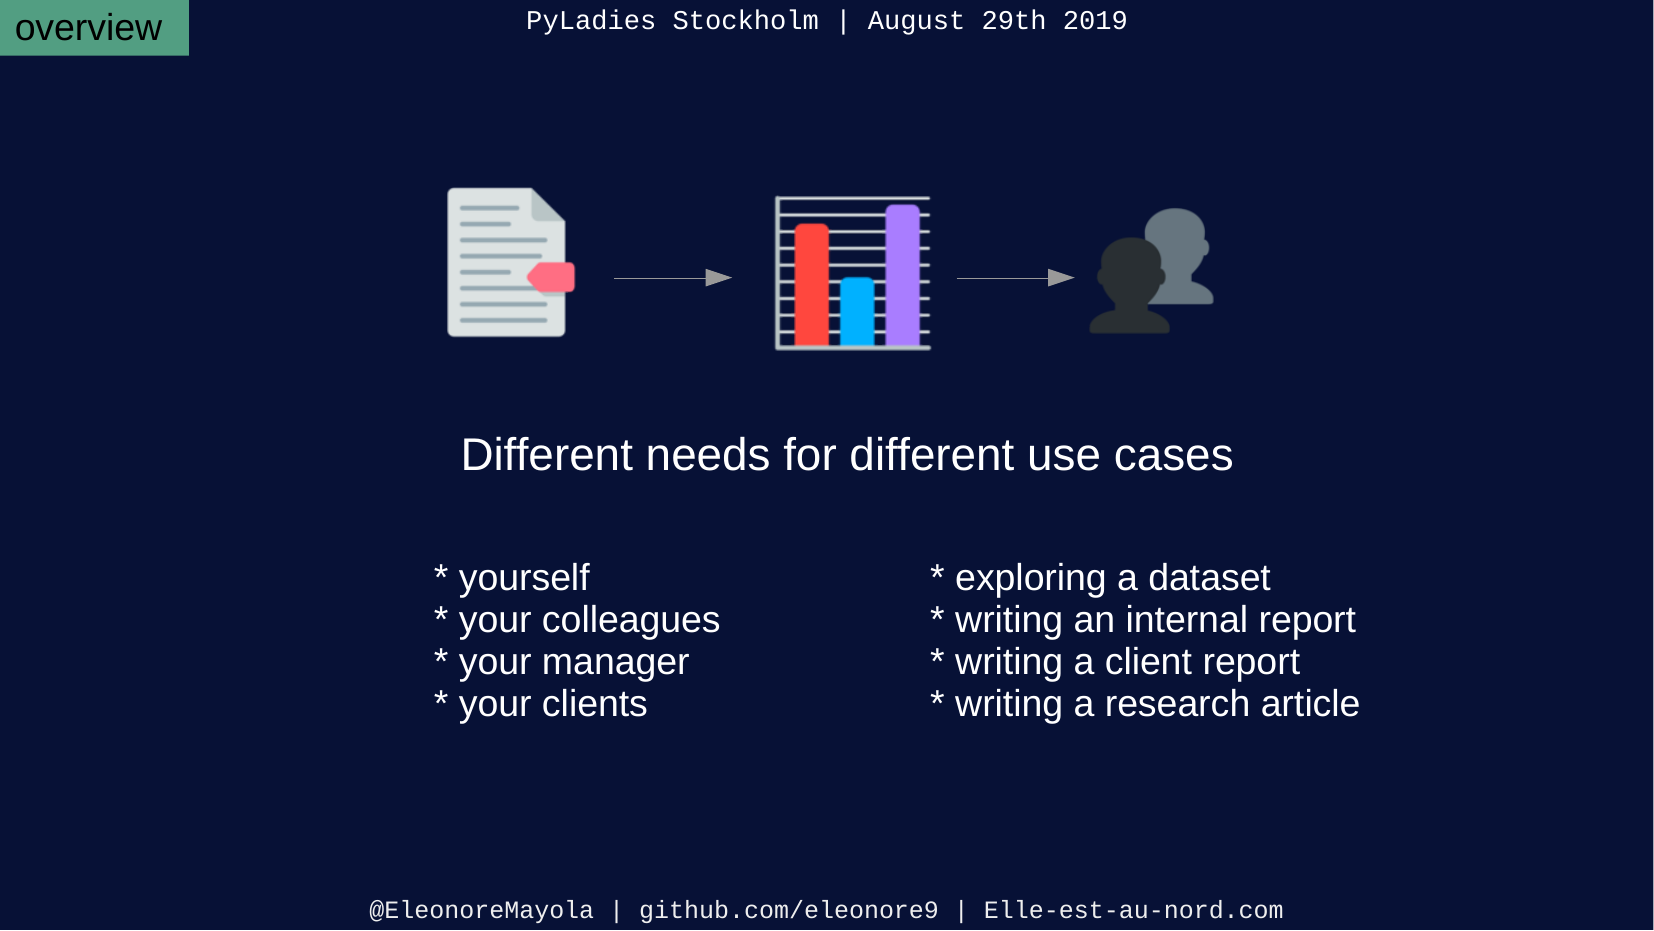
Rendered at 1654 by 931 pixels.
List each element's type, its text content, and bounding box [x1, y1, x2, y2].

text_box Different needs for different use cases [431, 421, 1264, 508]
picture [431, 187, 582, 338]
picture [1086, 206, 1217, 337]
text_box * exploring a dataset * writing an internal report * writing a client report * writing a research article [915, 549, 1376, 739]
text_box @EleonoreMayola | github.com/eleonore9 | Elle-est-au-nord.com [295, 862, 1359, 931]
text_box * yourself * your colleagues * your manager * your clients [419, 549, 798, 732]
text_box overview [0, 0, 189, 56]
picture [767, 185, 940, 358]
text_box PyLadies Stockholm | August 29th 2019 [265, 0, 1388, 60]
